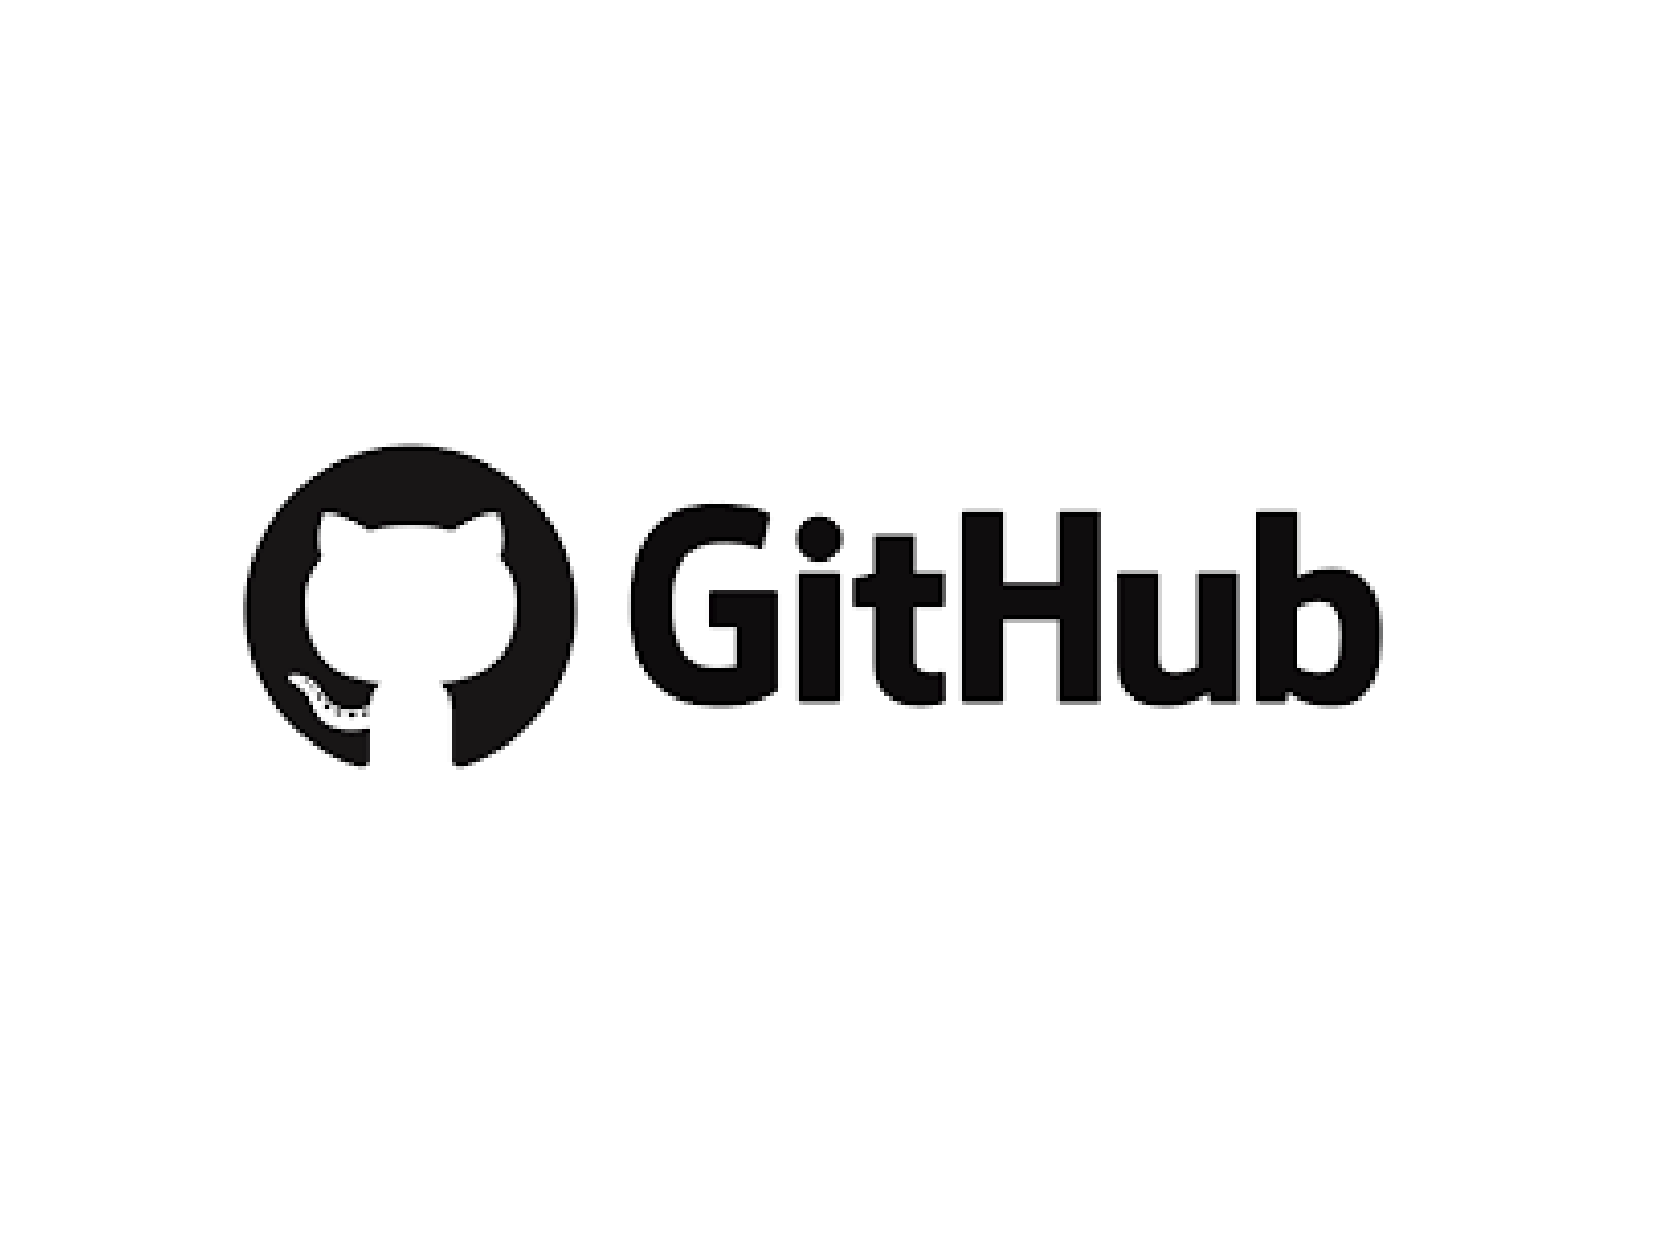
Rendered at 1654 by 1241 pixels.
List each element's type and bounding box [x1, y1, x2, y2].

picture [60, 329, 1567, 886]
